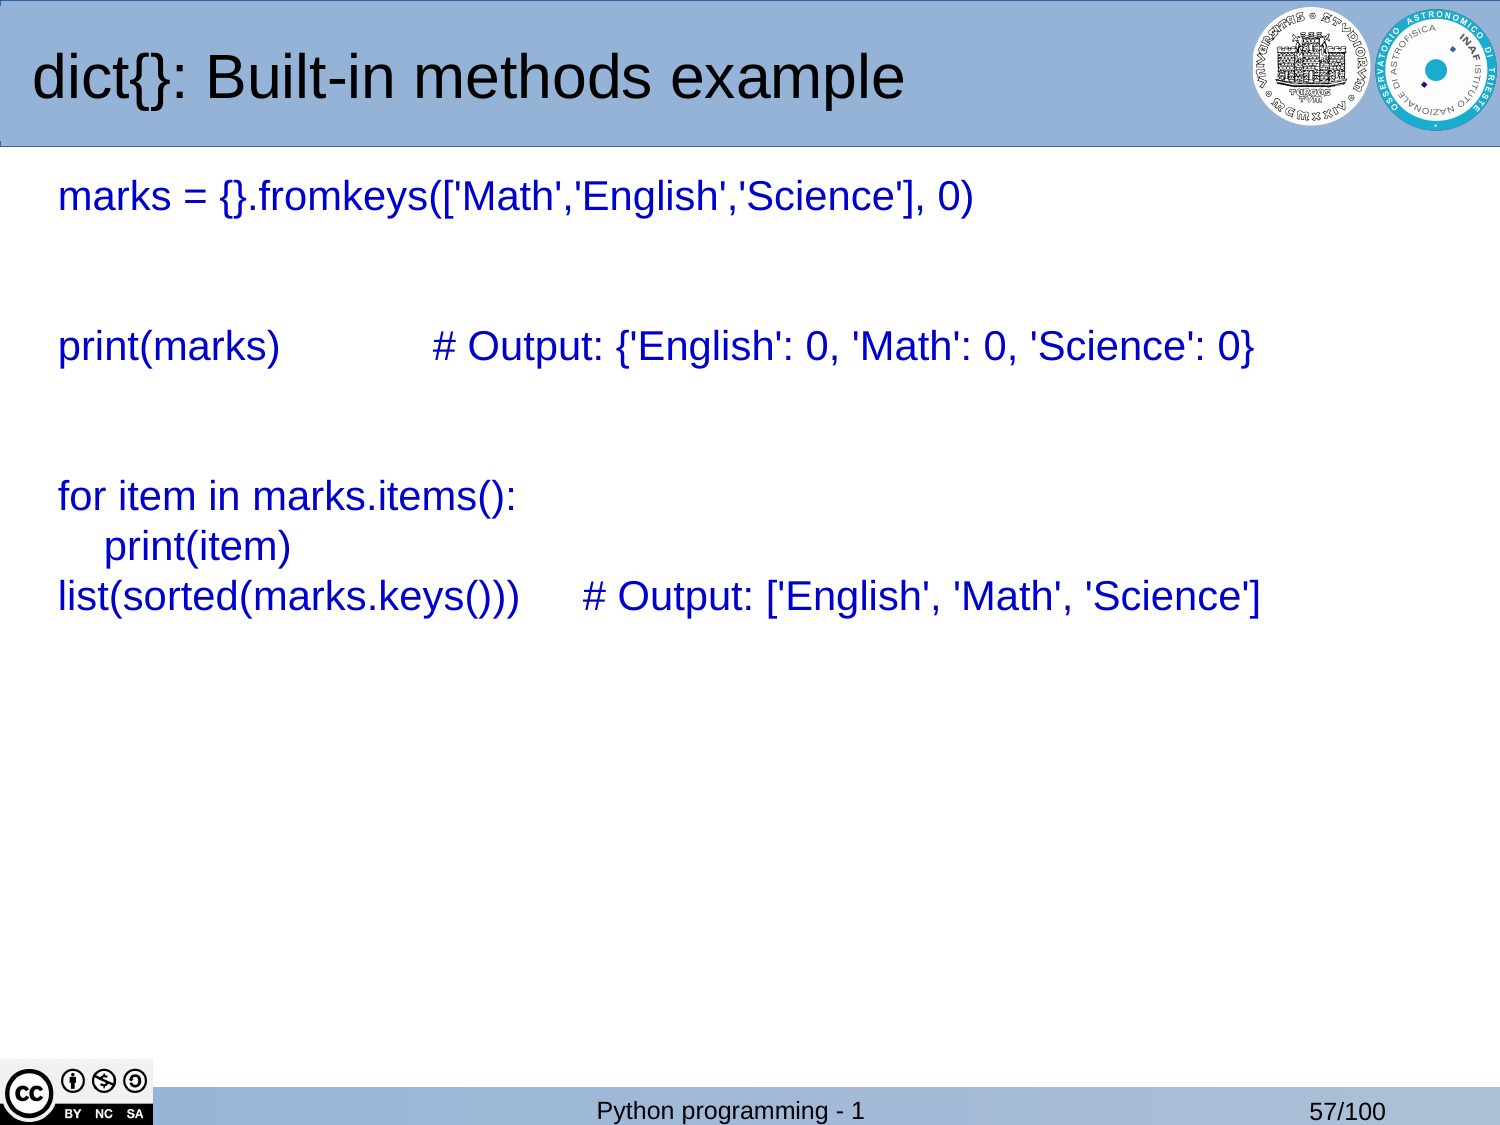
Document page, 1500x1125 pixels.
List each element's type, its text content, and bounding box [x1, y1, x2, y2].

text_box dict{}: Built-in methods example [0, 5, 1253, 141]
picture [0, 1059, 153, 1125]
picture [1253, 0, 1500, 156]
list marks = {}.fromkeys(['Math','English','Science'], 0) print(marks) # Output: {'English': 0, 'Math': 0, 'Science': 0} for item in marks.items(): print(item) list(sorted(marks.keys())) # Output: ['English', 'Math', 'Science'] [43, 160, 1500, 1083]
